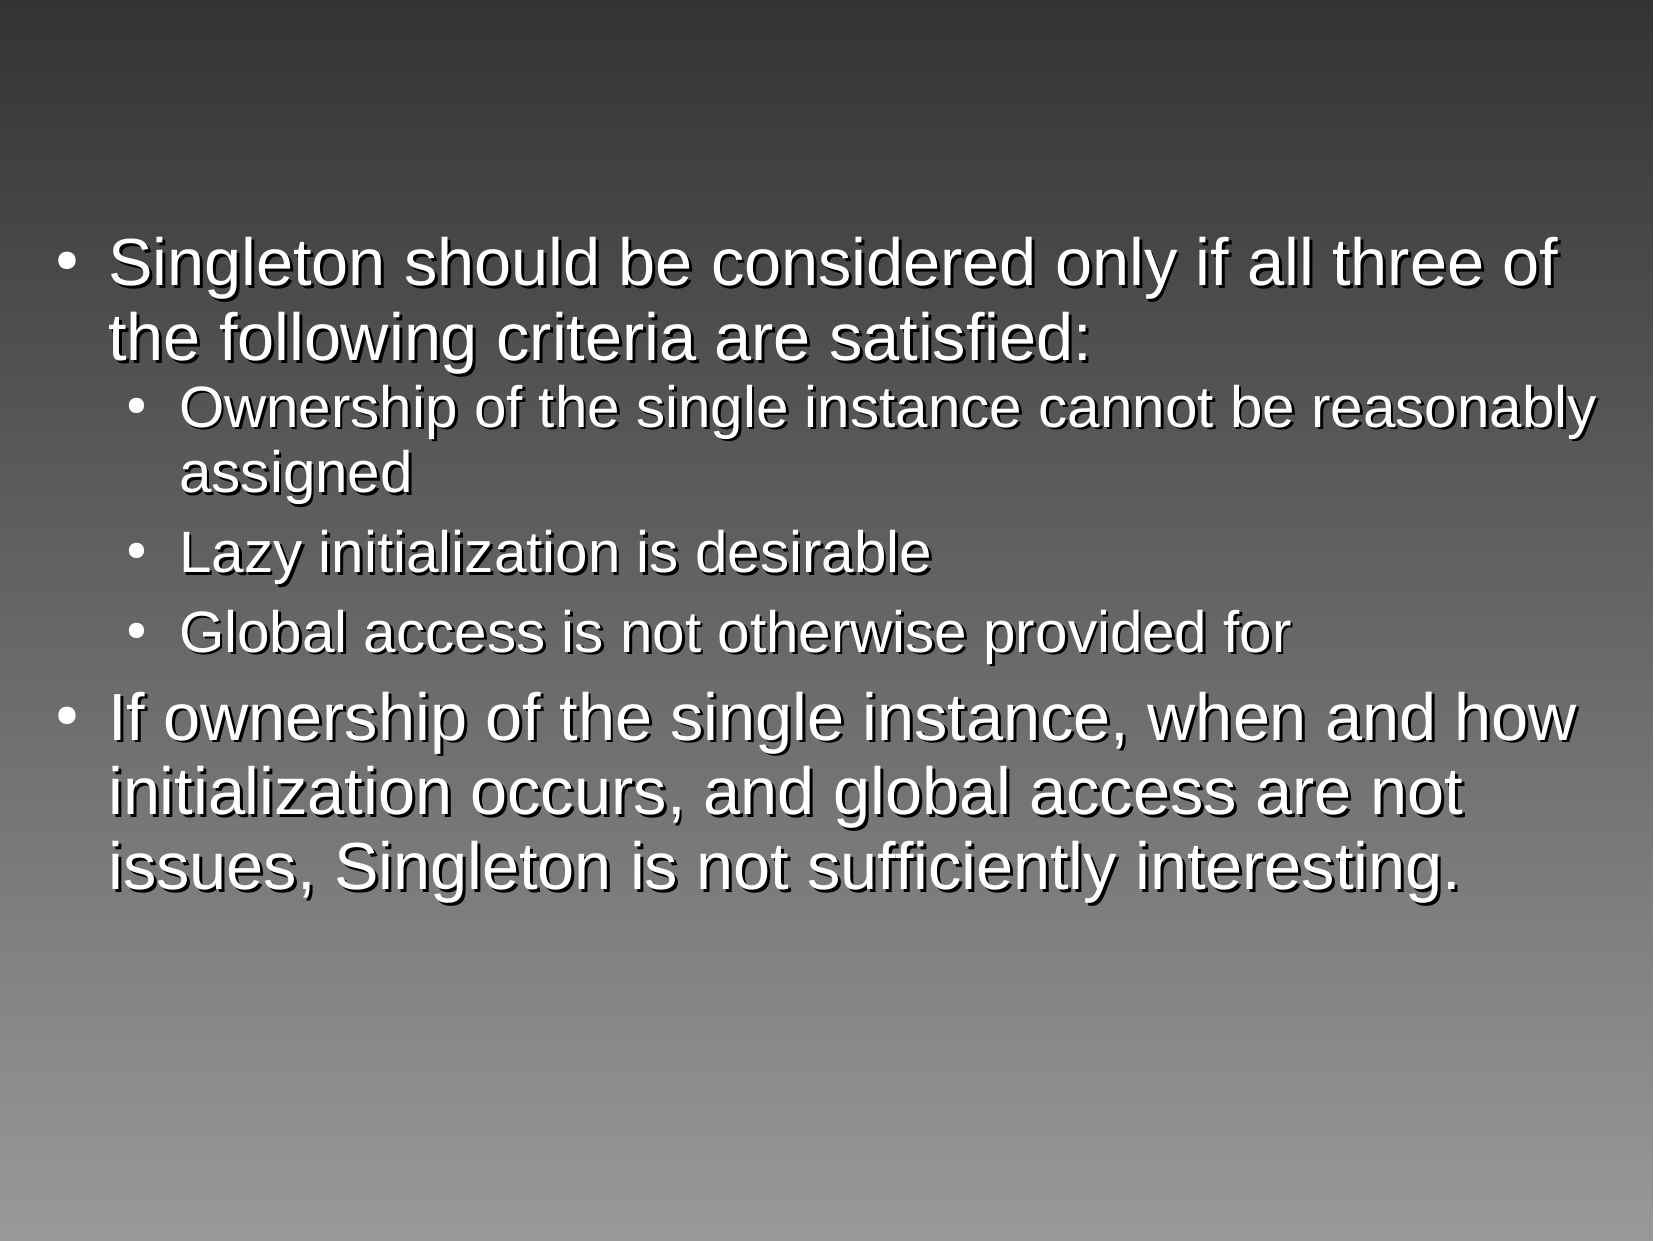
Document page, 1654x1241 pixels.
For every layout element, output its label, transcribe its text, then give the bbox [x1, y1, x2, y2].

list Singleton should be considered only if all three of the following criteria are satisfied: Ownership of the single instance cannot be reasonably assigned Lazy initialization is desirable Global access is not otherwise provided for If ownership of the single instance, when and how initialization occurs, and global access are not issues, Singleton is not sufficiently interesting. [37, 225, 1613, 1126]
